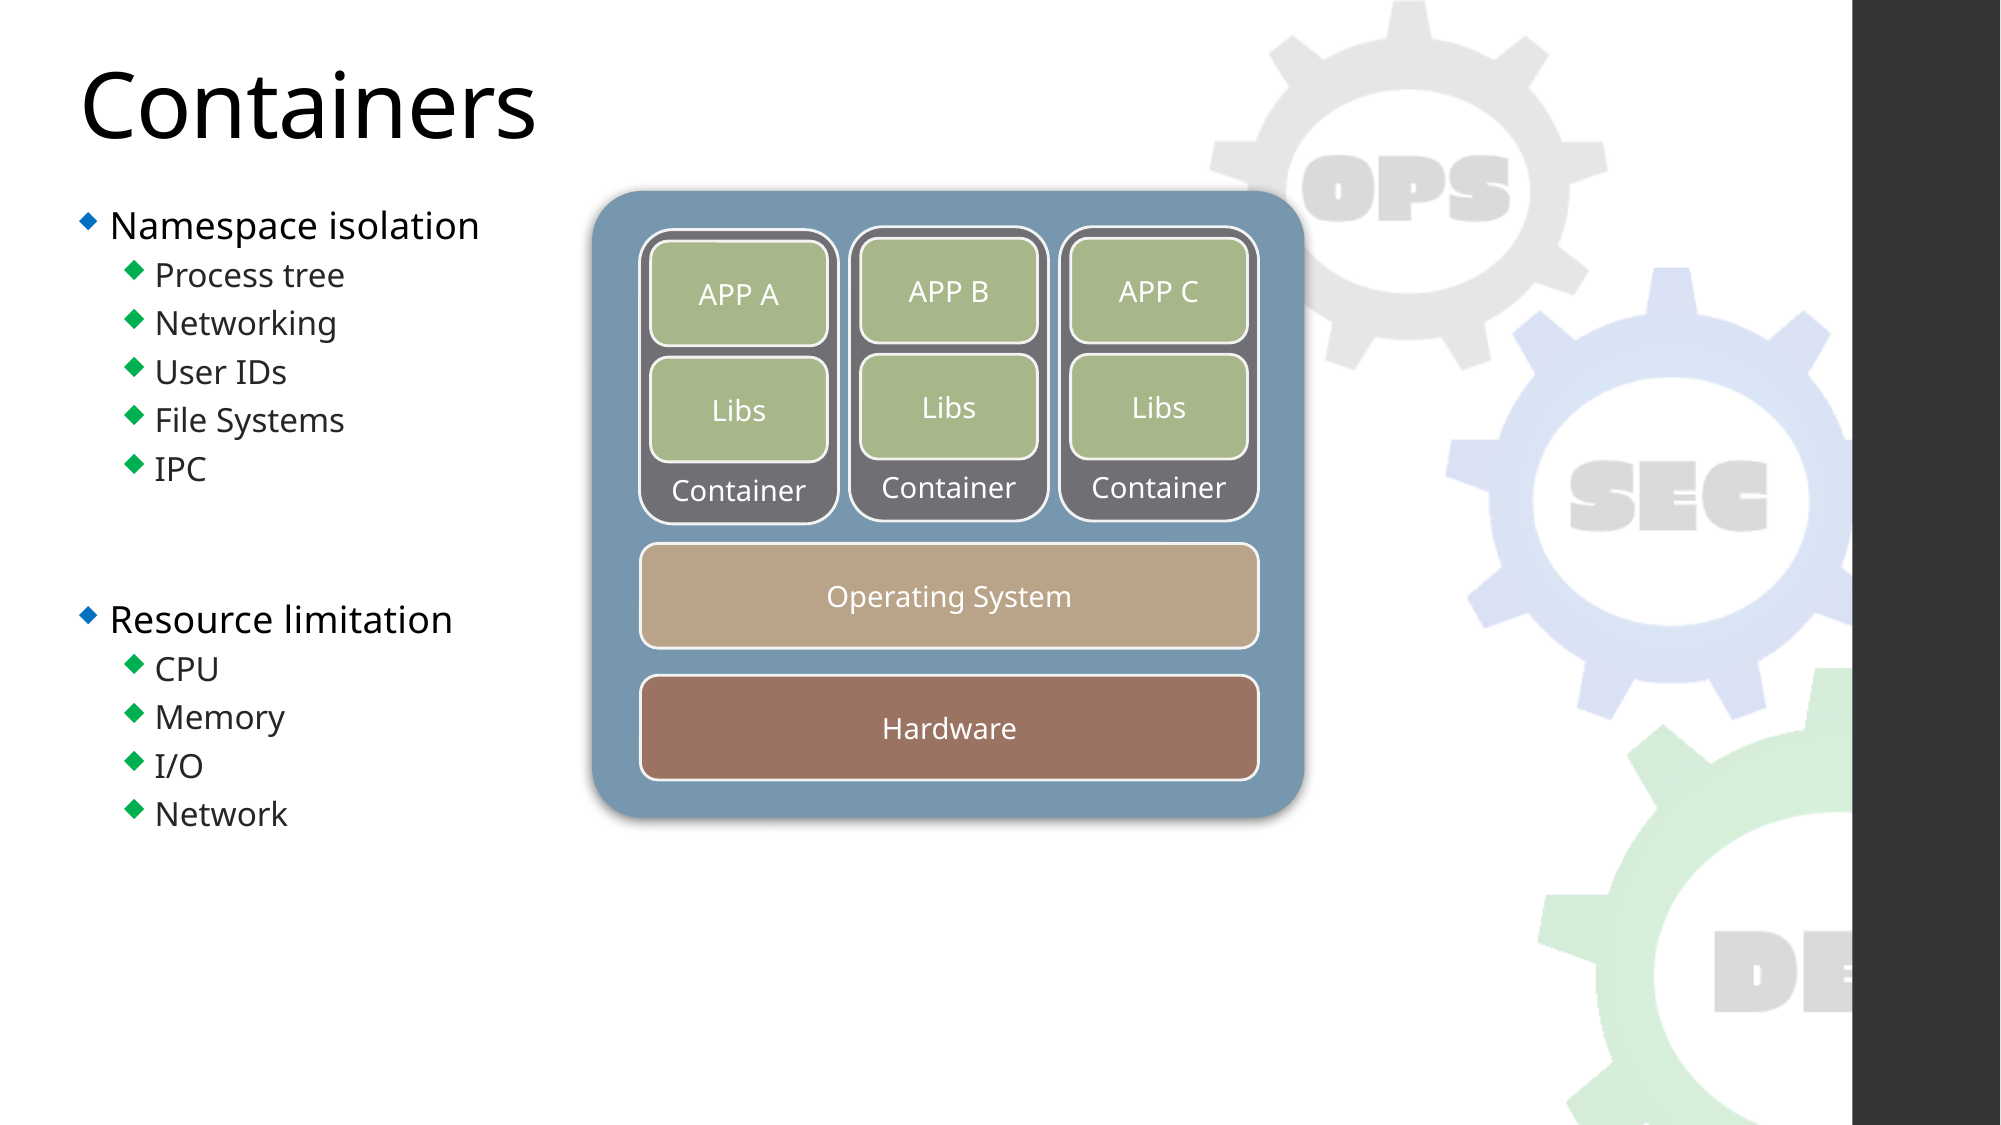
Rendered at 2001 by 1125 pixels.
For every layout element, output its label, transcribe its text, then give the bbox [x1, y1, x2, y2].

title Containers [64, 33, 1797, 166]
text_box Container [639, 229, 839, 524]
text_box [592, 190, 1305, 818]
text_box Libs [860, 354, 1038, 460]
text_box Container [1059, 226, 1259, 521]
list Namespace isolation Process tree Networking User IDs File Systems IPC Resource limitation CPU Memory I/O Network [64, 198, 1797, 1073]
text_box Libs [1070, 354, 1248, 460]
text_box Container [849, 226, 1049, 521]
text_box APP C [1070, 238, 1248, 343]
text_box Operating System [640, 543, 1259, 649]
text_box Libs [650, 357, 828, 462]
text_box APP B [860, 238, 1038, 343]
text_box APP A [650, 241, 828, 346]
text_box Hardware [640, 675, 1259, 781]
